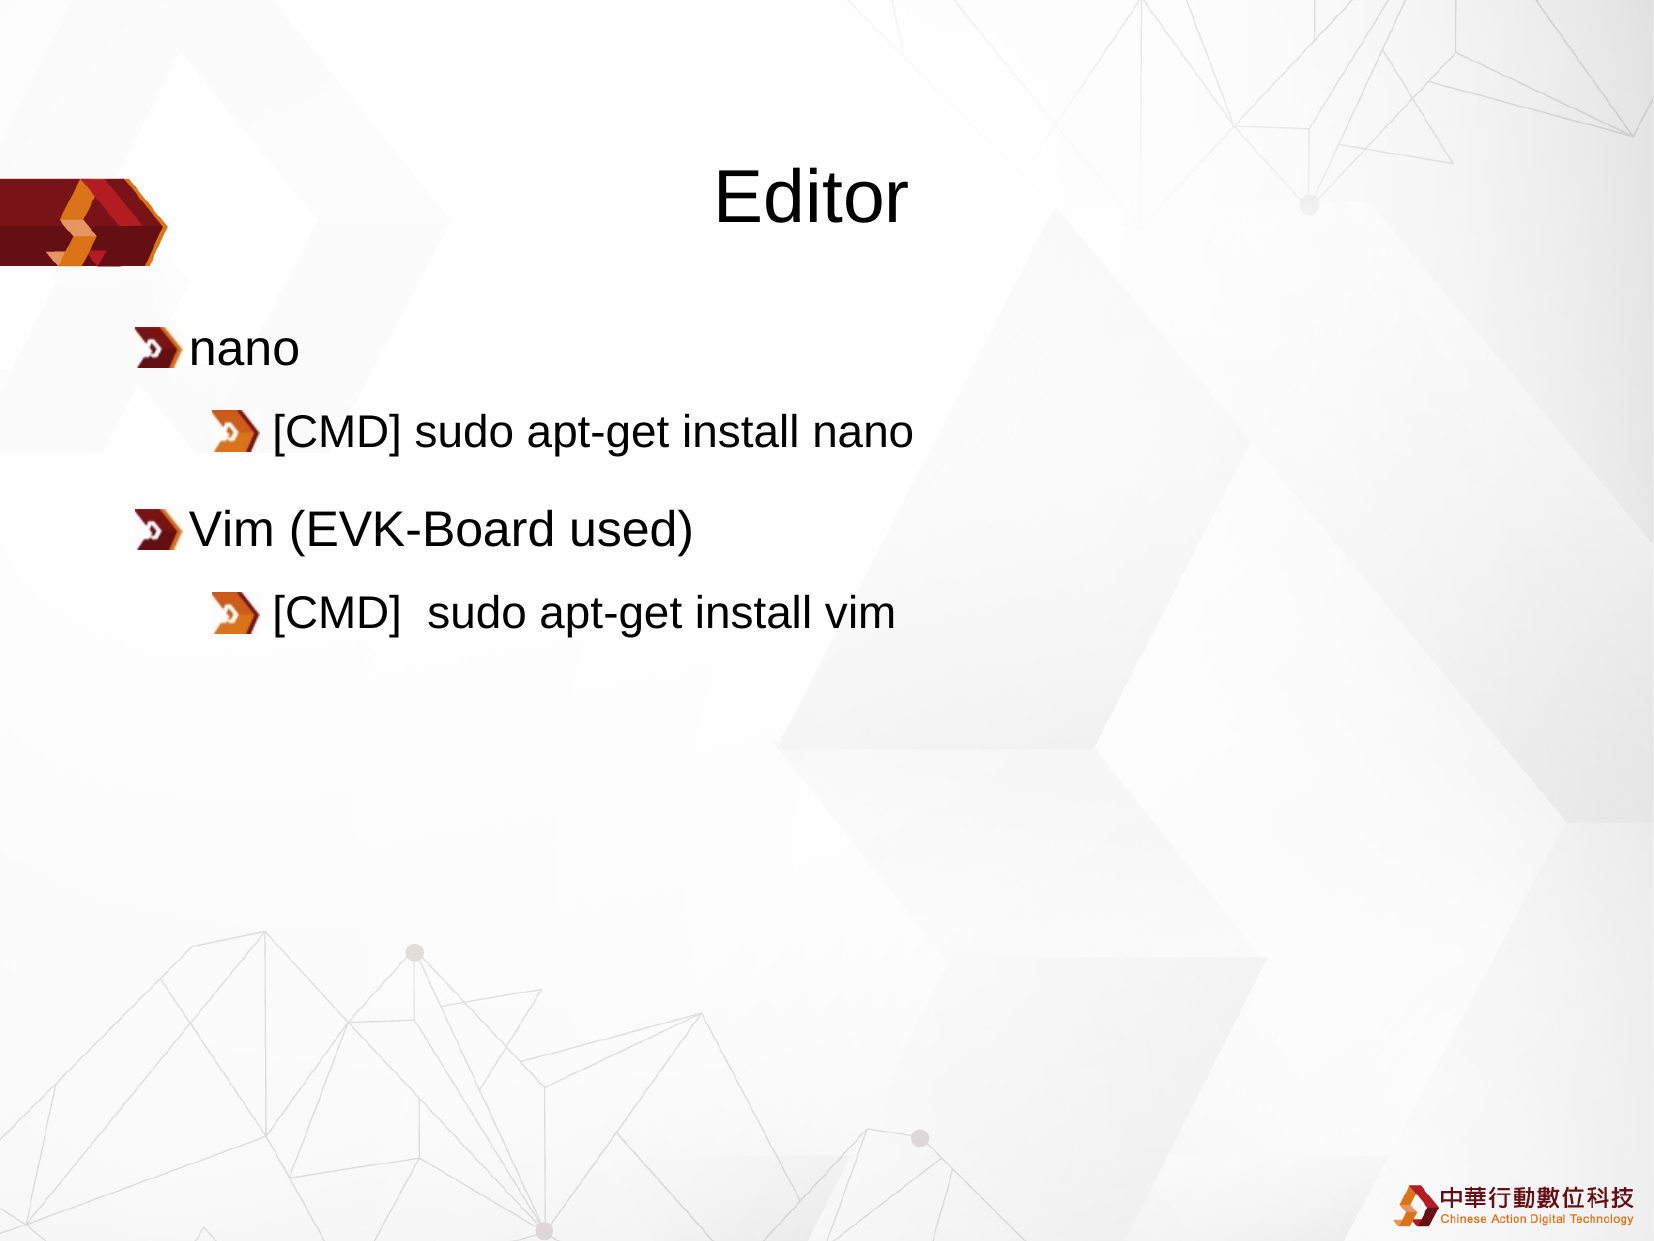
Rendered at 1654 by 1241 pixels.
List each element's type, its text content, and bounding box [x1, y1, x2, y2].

title Editor [118, 112, 1506, 281]
list nano [CMD] sudo apt-get install nano Vim (EVK-Board used) [CMD] sudo apt-get install vim [118, 319, 1571, 1040]
picture [0, 0, 1654, 1241]
